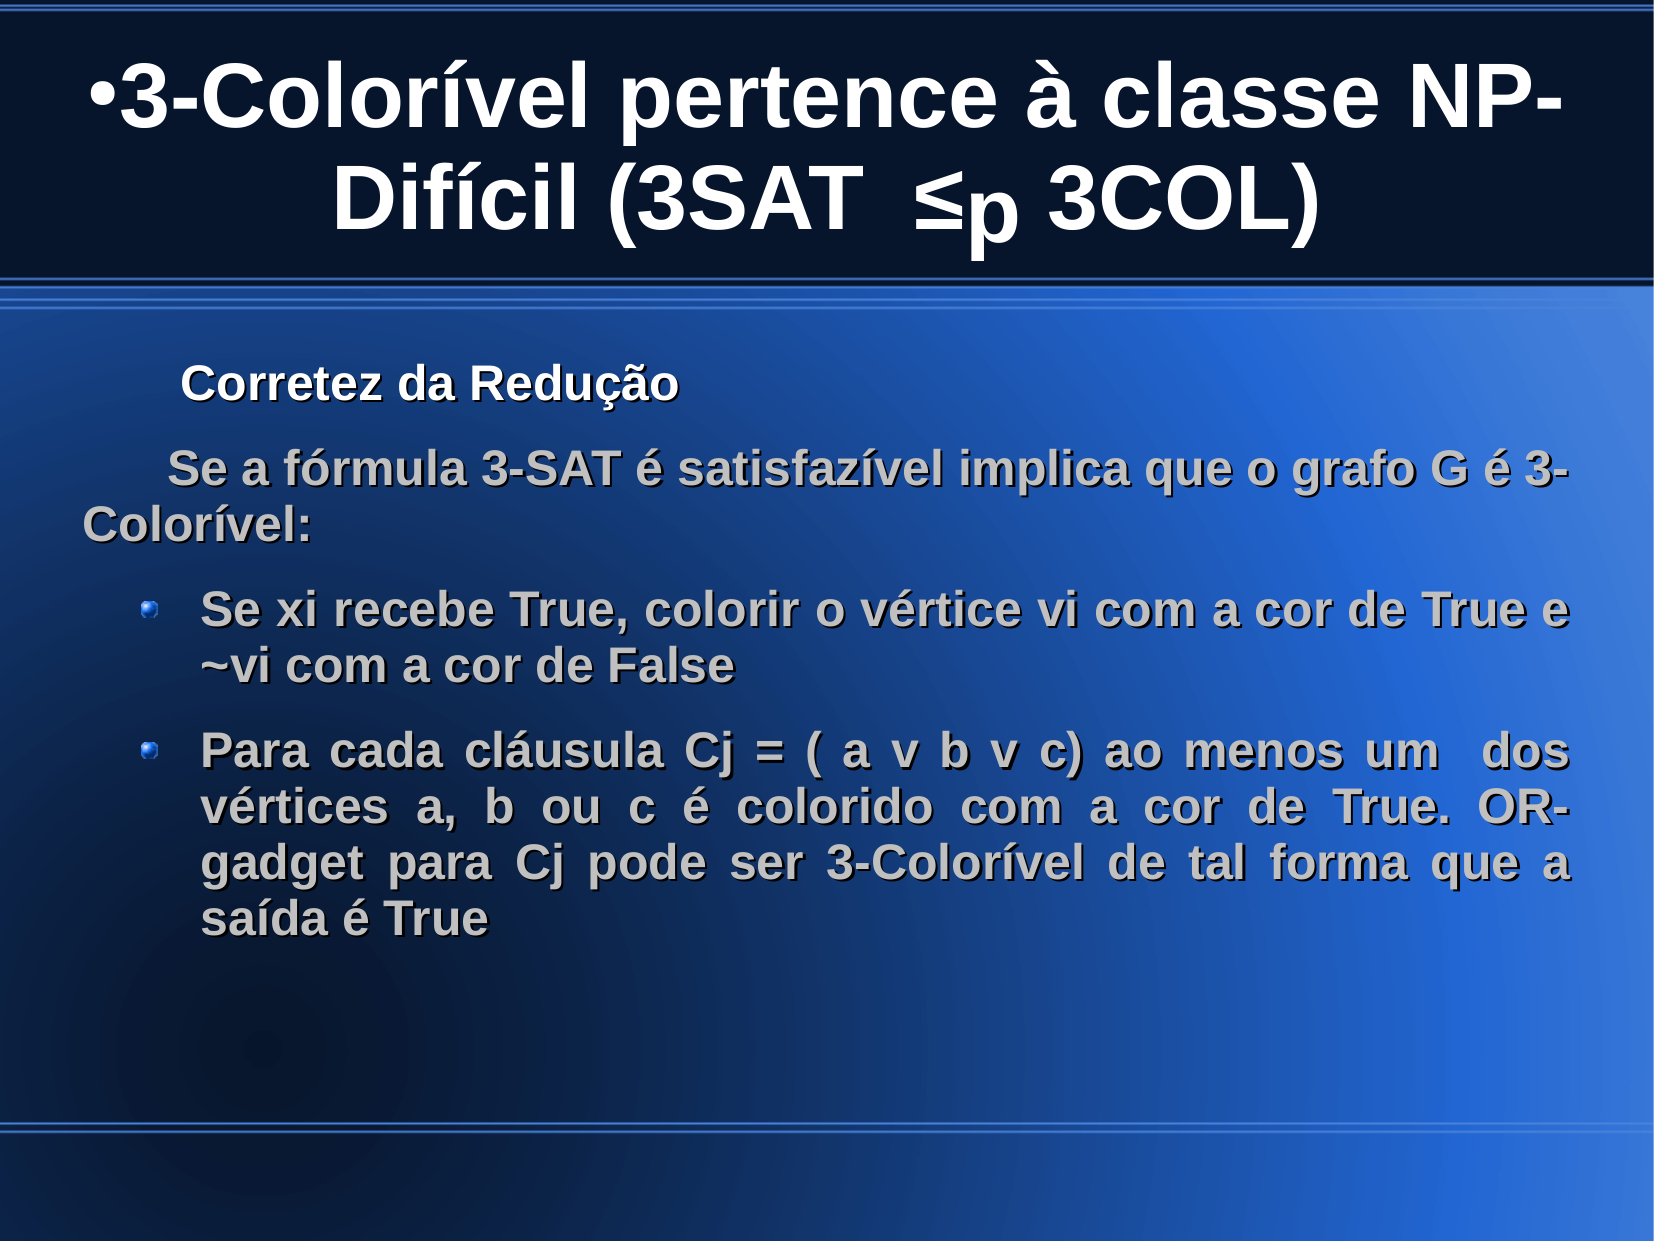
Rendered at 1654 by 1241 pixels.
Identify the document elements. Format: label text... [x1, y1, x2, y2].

title 3-Colorível pertence à classe NP-Difícil (3SAT ≤p 3COL) [82, 44, 1571, 262]
picture [0, 0, 1654, 1241]
list Corretez da Redução Se a fórmula 3-SAT é satisfazível implica que o grafo G é 3-Colorível: Se xi recebe True, colorir o vértice vi com a cor de True e ~vi com a cor de False Para cada cláusula Cj = ( a v b v c) ao menos um dos vértices a, b ou c é colorido com a cor de True. OR-gadget para Cj pode ser 3-Colorível de tal forma que a saída é True [82, 355, 1571, 1241]
